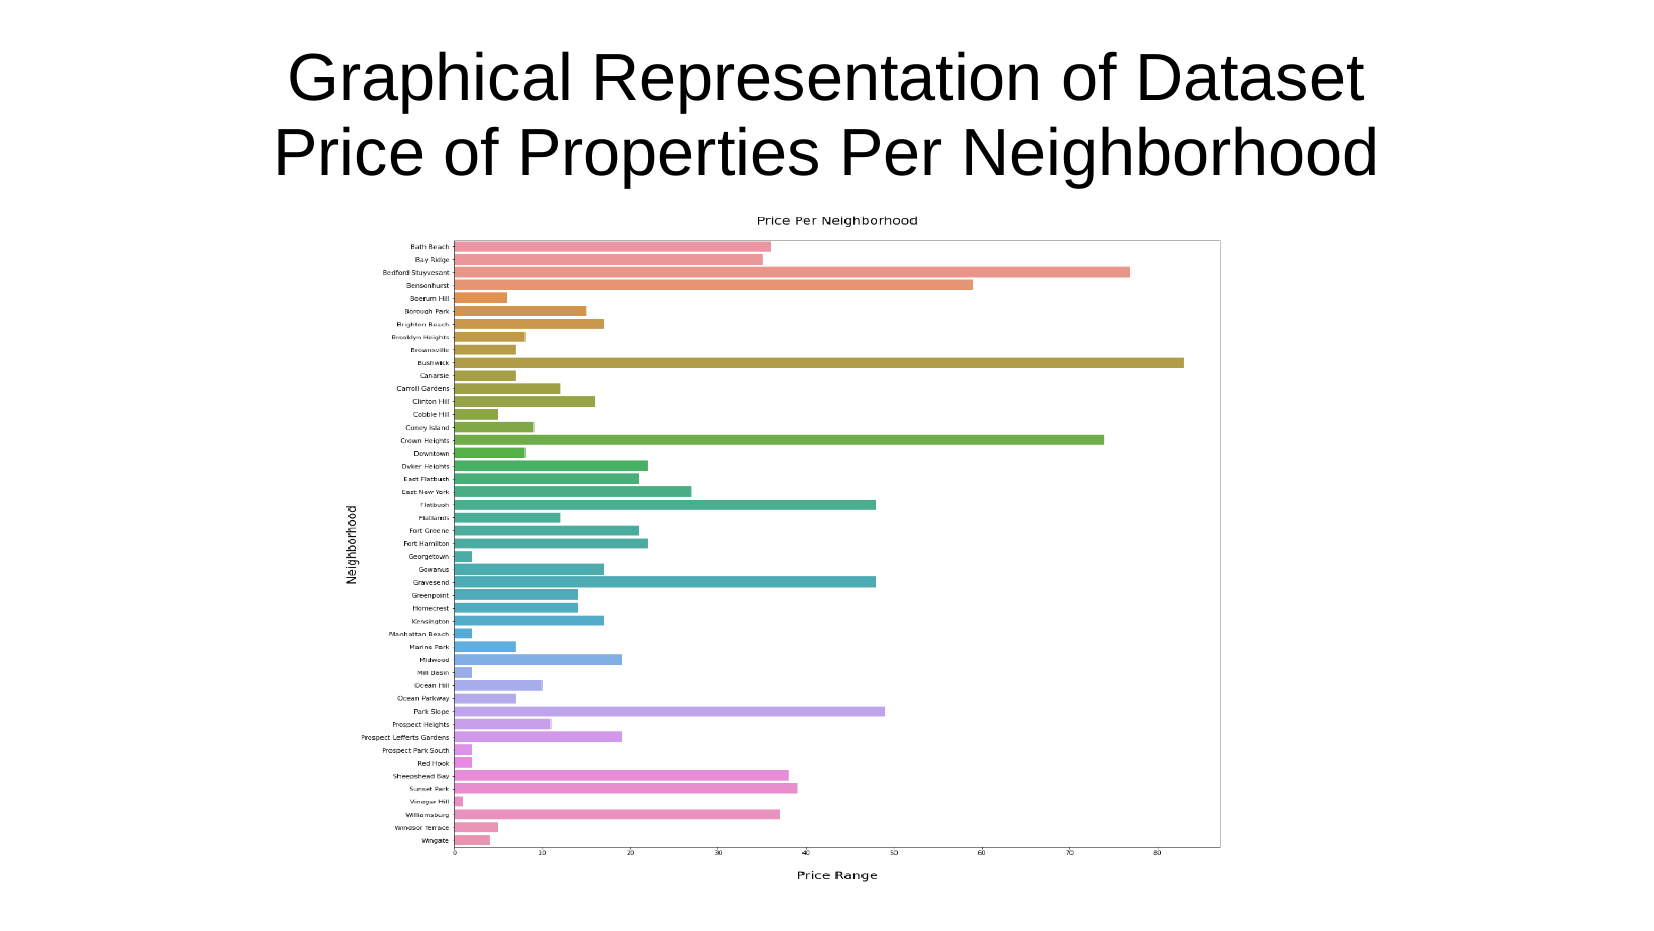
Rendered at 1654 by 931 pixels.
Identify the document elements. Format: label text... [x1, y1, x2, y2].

title Graphical Representation of Dataset Price of Properties Per Neighborhood [82, 37, 1571, 193]
picture [324, 206, 1241, 886]
